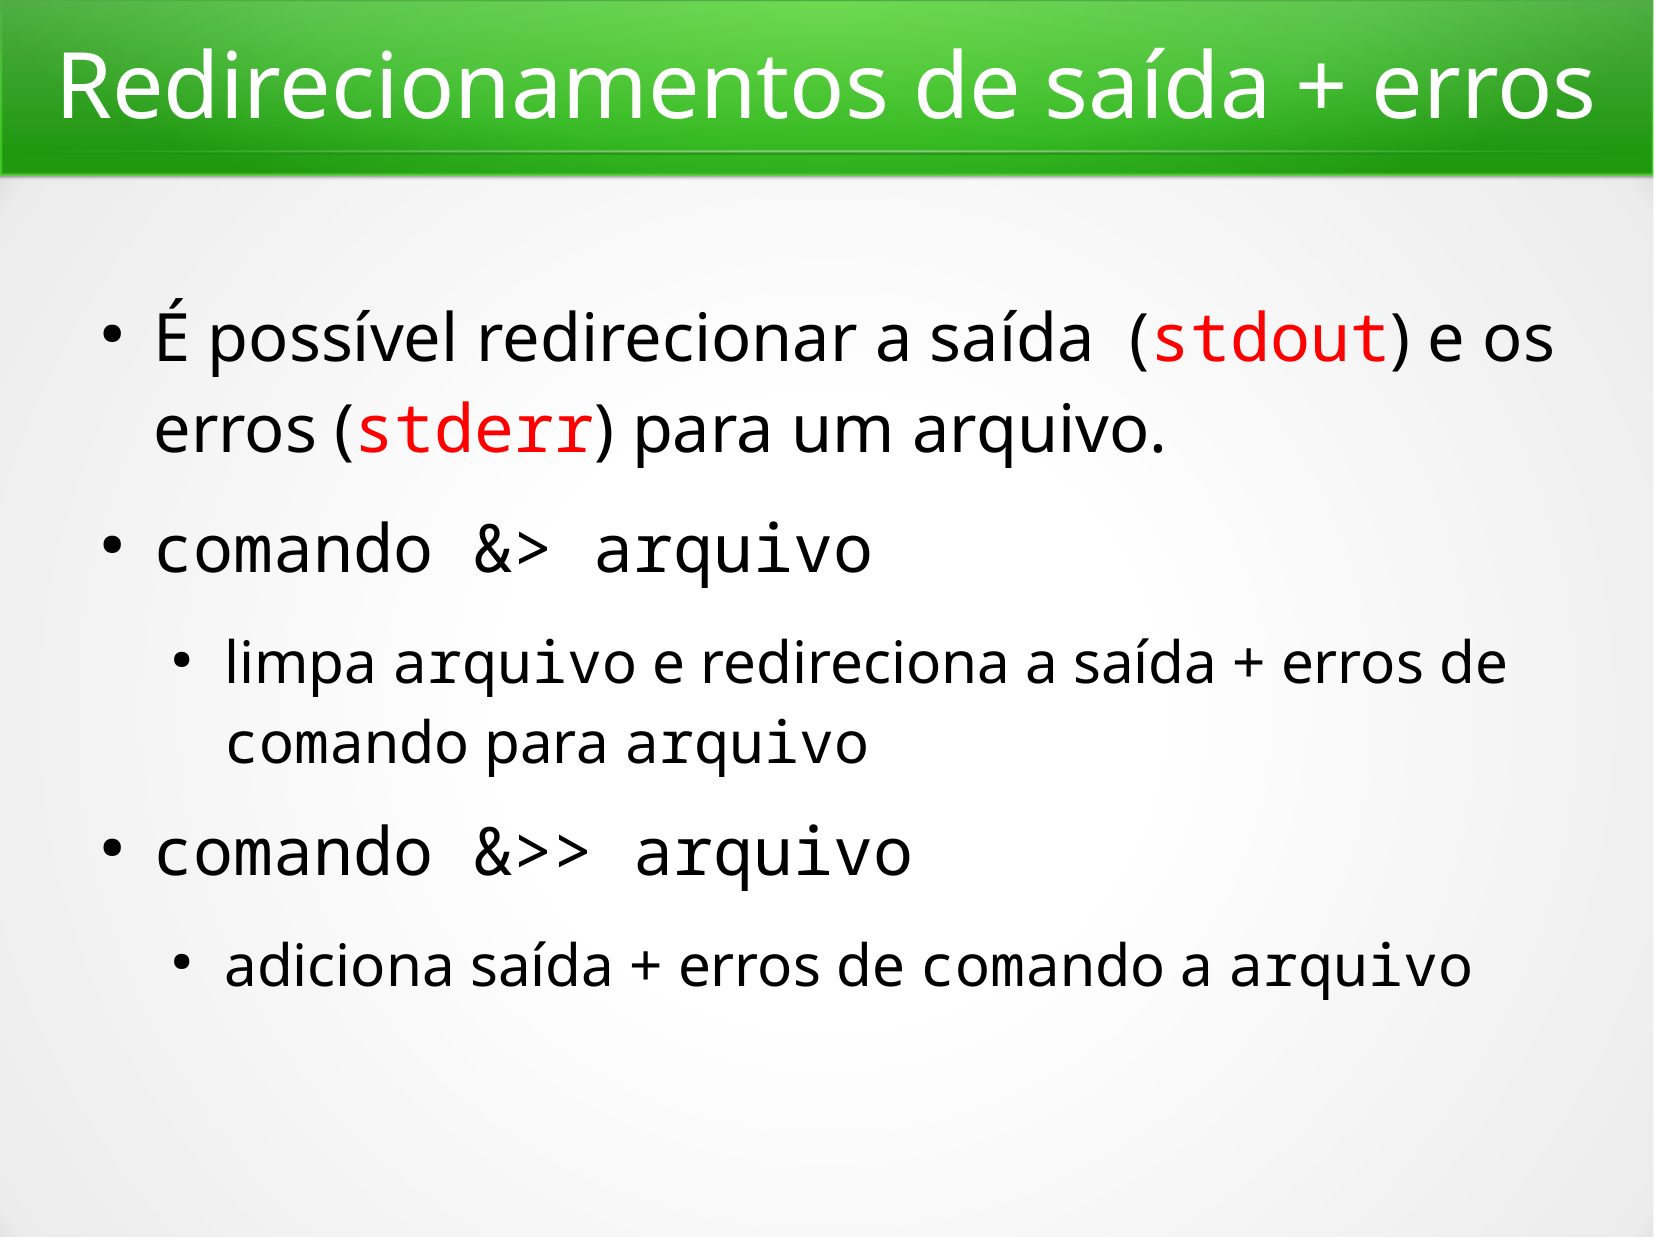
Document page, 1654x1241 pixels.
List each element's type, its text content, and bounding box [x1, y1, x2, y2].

list É possível redirecionar a saída (stdout) e os erros (stderr) para um arquivo. comando &> arquivo limpa arquivo e redireciona a saída + erros de comando para arquivo comando &>> arquivo adiciona saída + erros de comando a arquivo [82, 290, 1571, 1010]
title Redirecionamentos de saída + erros [11, 11, 1642, 154]
picture [0, 0, 1654, 1237]
